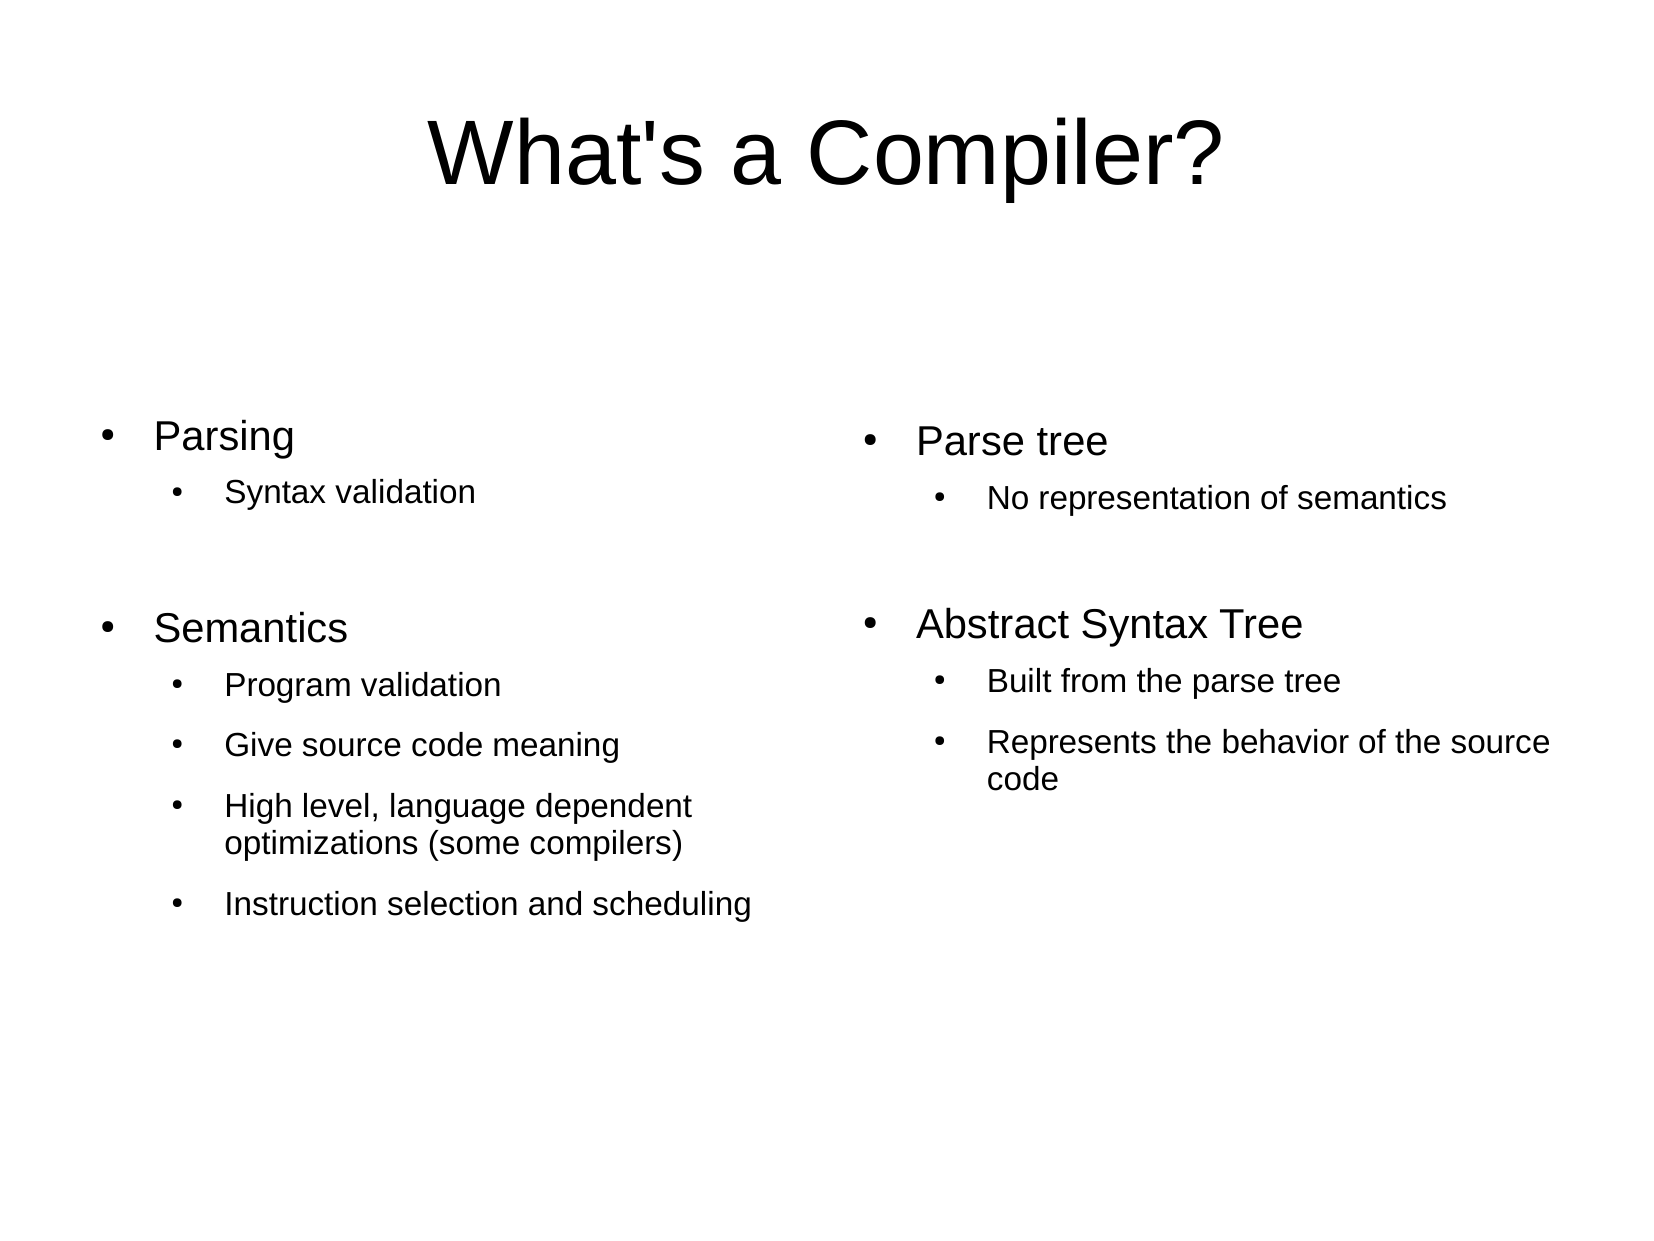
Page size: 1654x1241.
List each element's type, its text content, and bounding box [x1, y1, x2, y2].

list Parse tree No representation of semantics Abstract Syntax Tree Built from the parse tree Represents the behavior of the source code [845, 417, 1572, 1206]
list Parsing Syntax validation Semantics Program validation Give source code meaning High level, language dependent optimizations (some compilers) Instruction selection and scheduling [82, 412, 809, 1201]
title What's a Compiler? [82, 49, 1571, 257]
